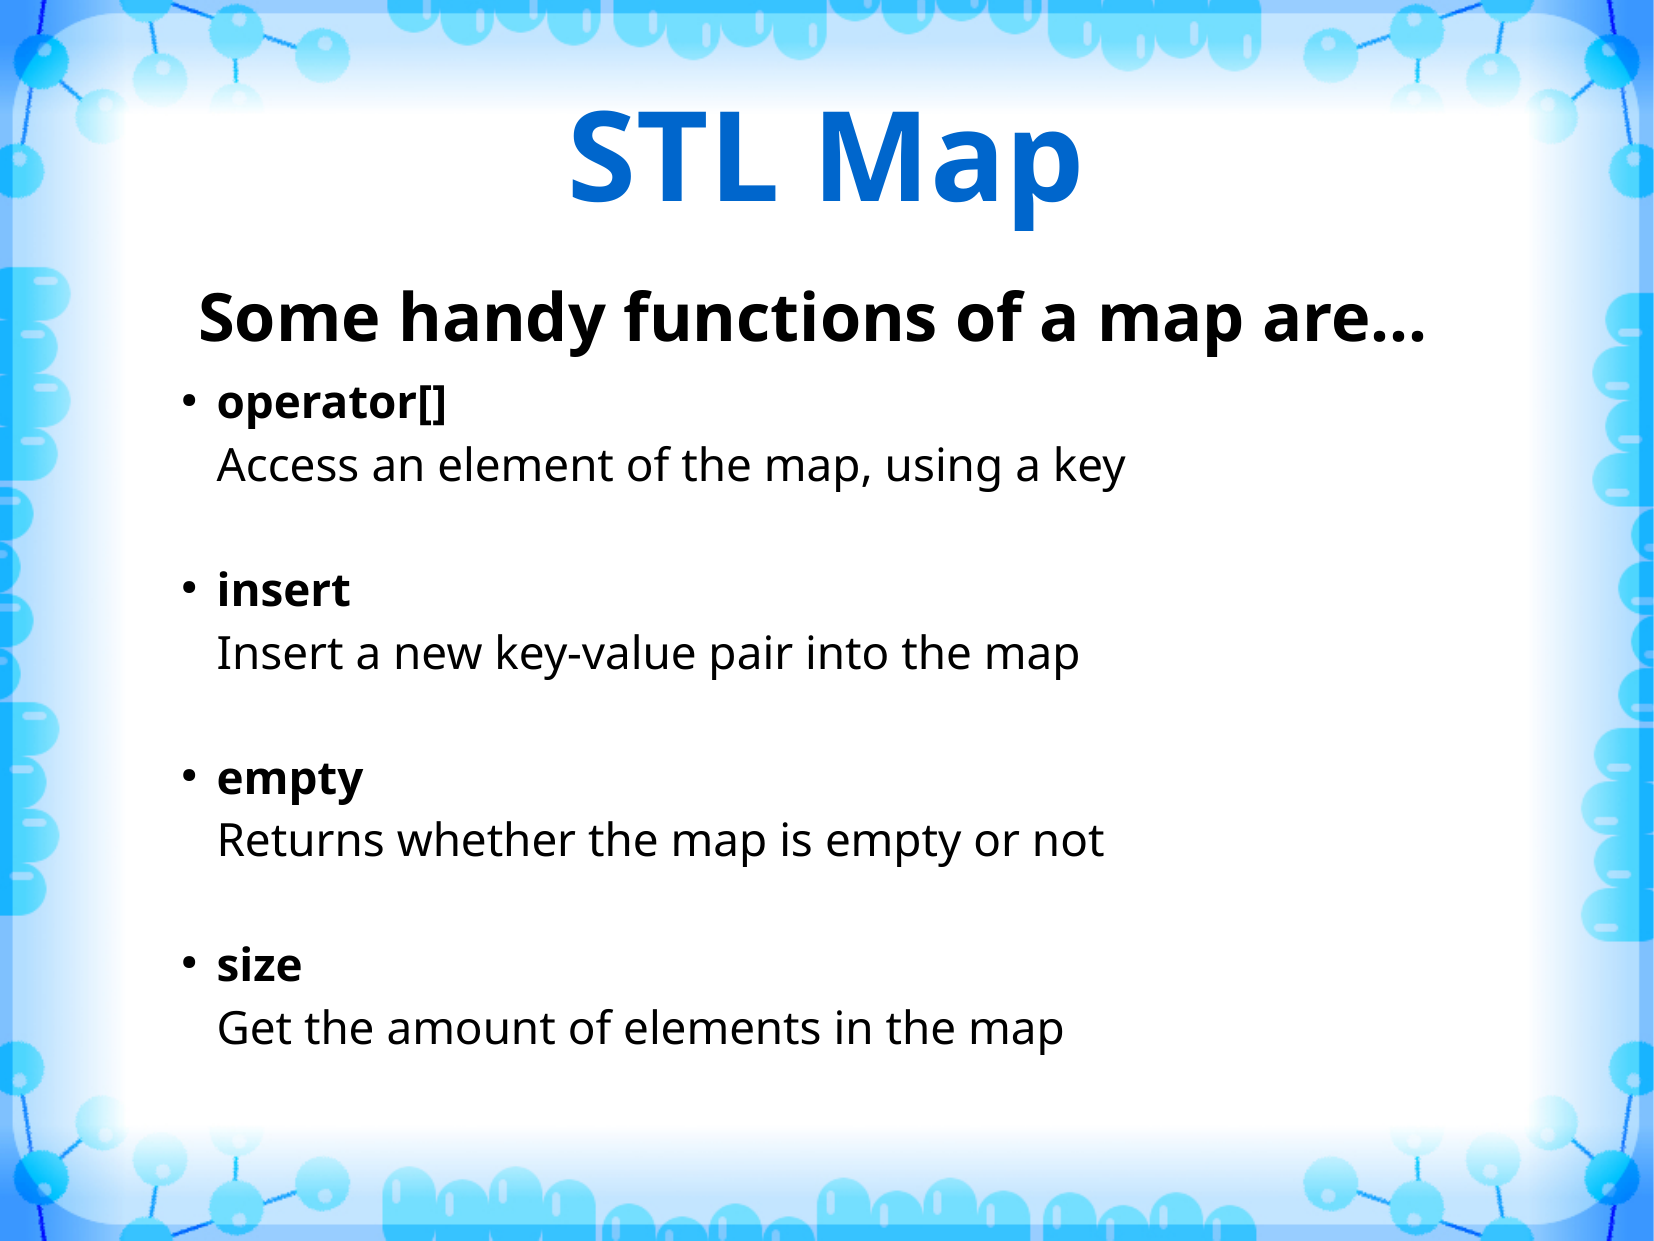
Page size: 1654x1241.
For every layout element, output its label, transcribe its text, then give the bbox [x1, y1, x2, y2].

text_box operator[] Access an element of the map, using a key insert Insert a new key-value pair into the map empty Returns whether the map is empty or not size Get the amount of elements in the map [181, 369, 1566, 1091]
title STL Map [82, 49, 1571, 257]
picture [0, 0, 1654, 1241]
text_box Some handy functions of a map are… [135, 270, 1492, 537]
